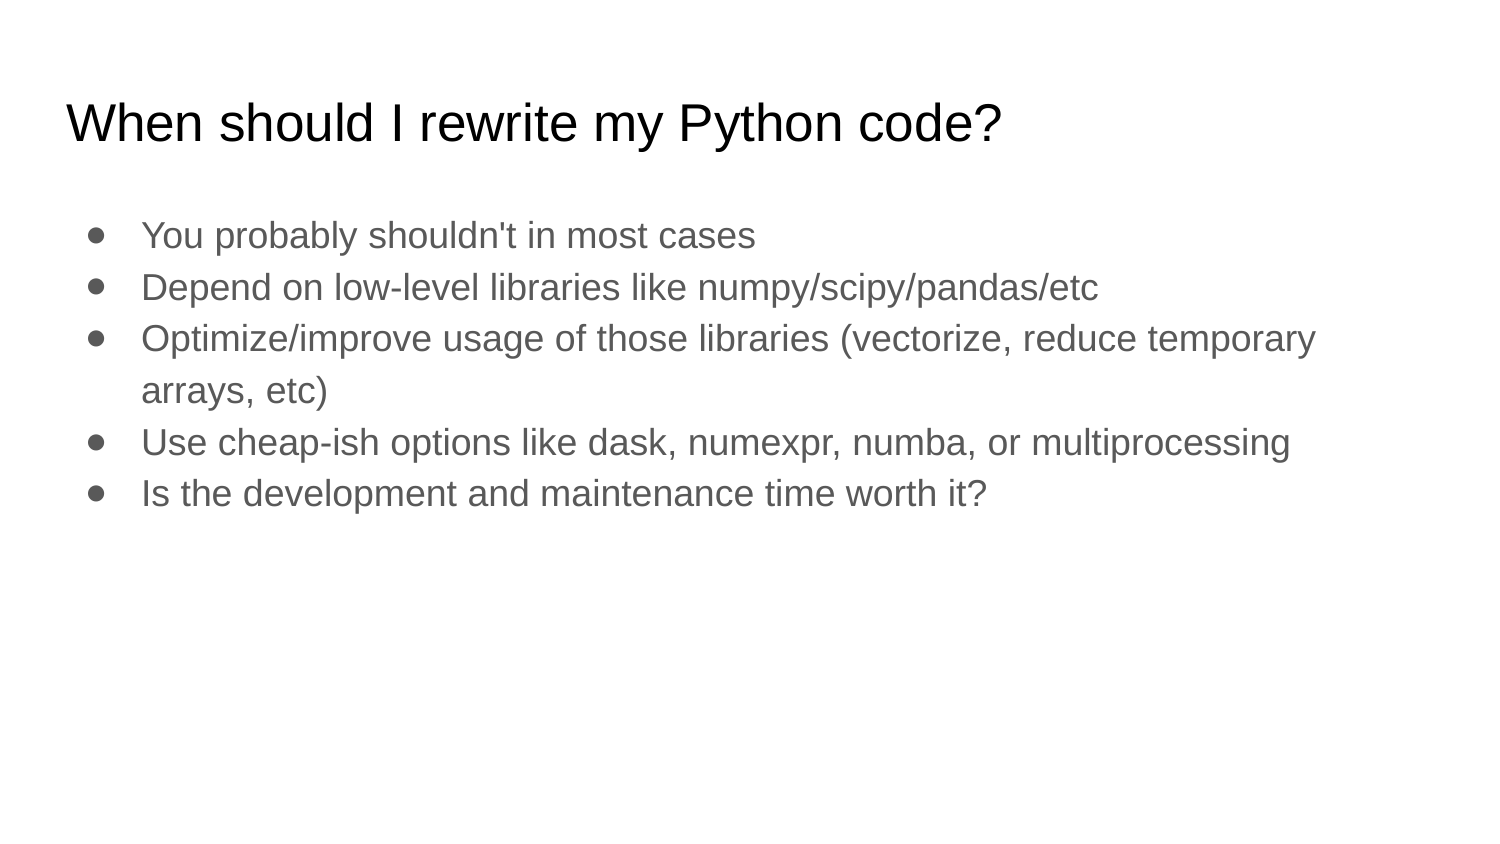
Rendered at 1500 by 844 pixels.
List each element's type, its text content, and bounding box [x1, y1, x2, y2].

list You probably shouldn't in most cases Depend on low-level libraries like numpy/scipy/pandas/etc Optimize/improve usage of those libraries (vectorize, reduce temporary arrays, etc) Use cheap-ish options like dask, numexpr, numba, or multiprocessing Is the development and maintenance time worth it? [51, 189, 1449, 750]
title When should I rewrite my Python code? [51, 72, 1449, 167]
